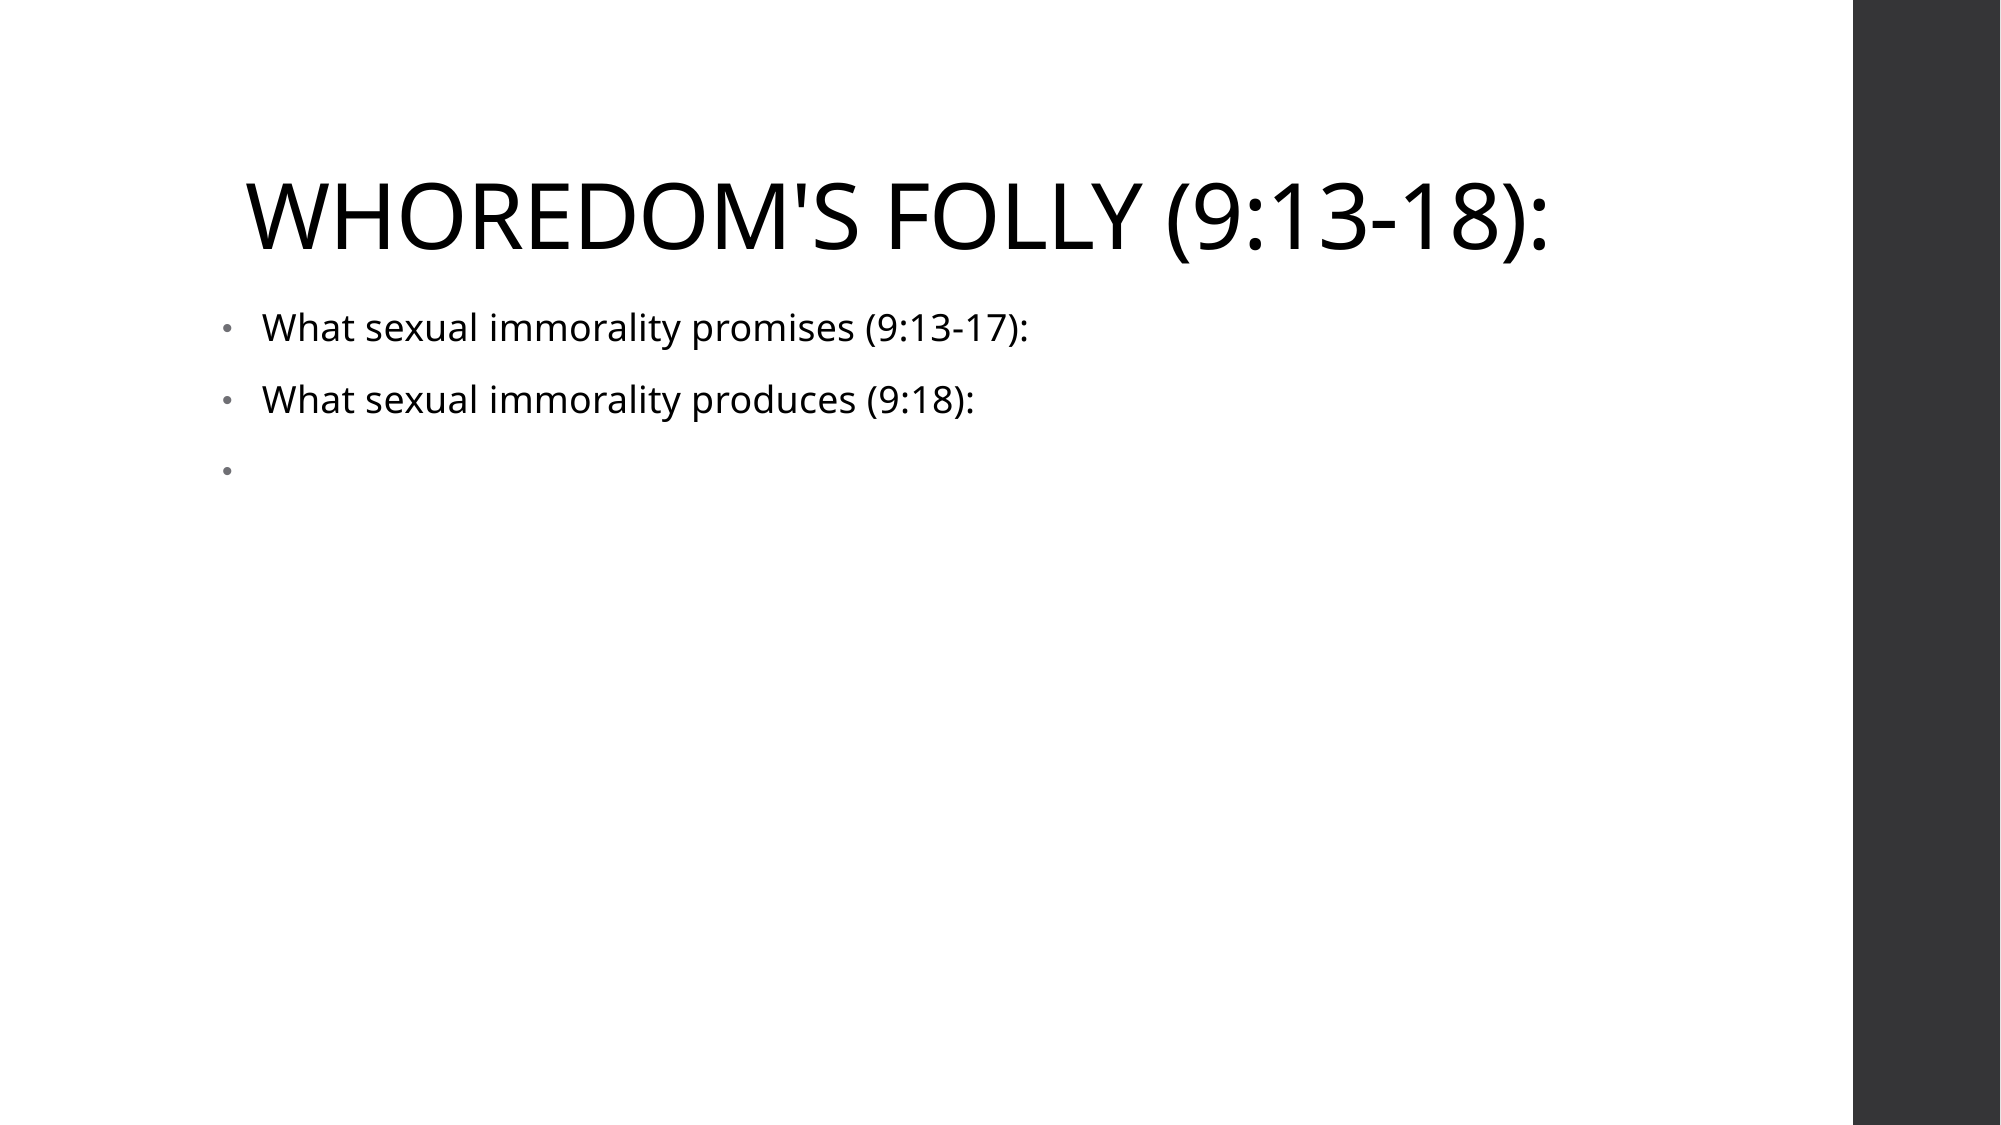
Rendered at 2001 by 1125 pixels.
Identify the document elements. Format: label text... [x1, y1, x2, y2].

list What sexual immorality promises (9:13-17): What sexual immorality produces (9:18): [206, 299, 1617, 1014]
title WHOREDOM'S FOLLY (9:13-18): [206, 60, 1797, 278]
